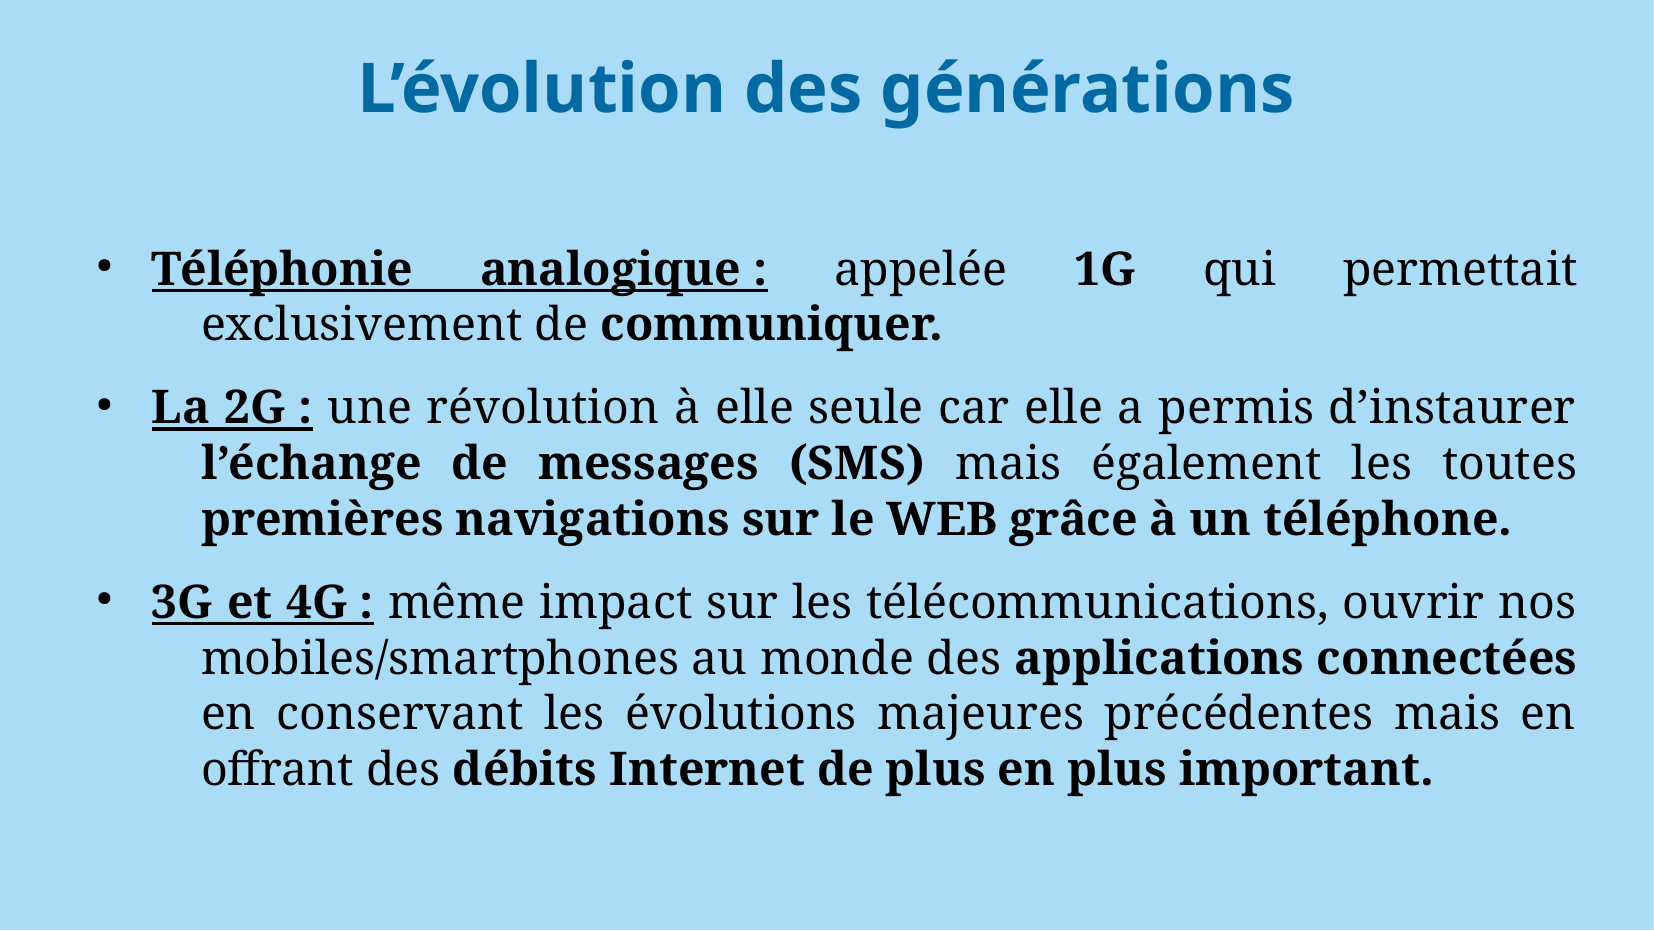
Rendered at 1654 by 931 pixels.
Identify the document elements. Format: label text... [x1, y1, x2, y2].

title L’évolution des générations [54, 31, 1598, 134]
list Téléphonie analogique : appelée 1G qui permettait exclusivement de communiquer. La 2G : une révolution à elle seule car elle a permis d’instaurer l’échange de messages (SMS) mais également les toutes premières navigations sur le WEB grâce à un téléphone. 3G et 4G : même impact sur les télécommunications, ouvrir nos mobiles/smartphones au monde des applications connectées en conservant les évolutions majeures précédentes mais en offrant des débits Internet de plus en plus important. [54, 206, 1593, 827]
